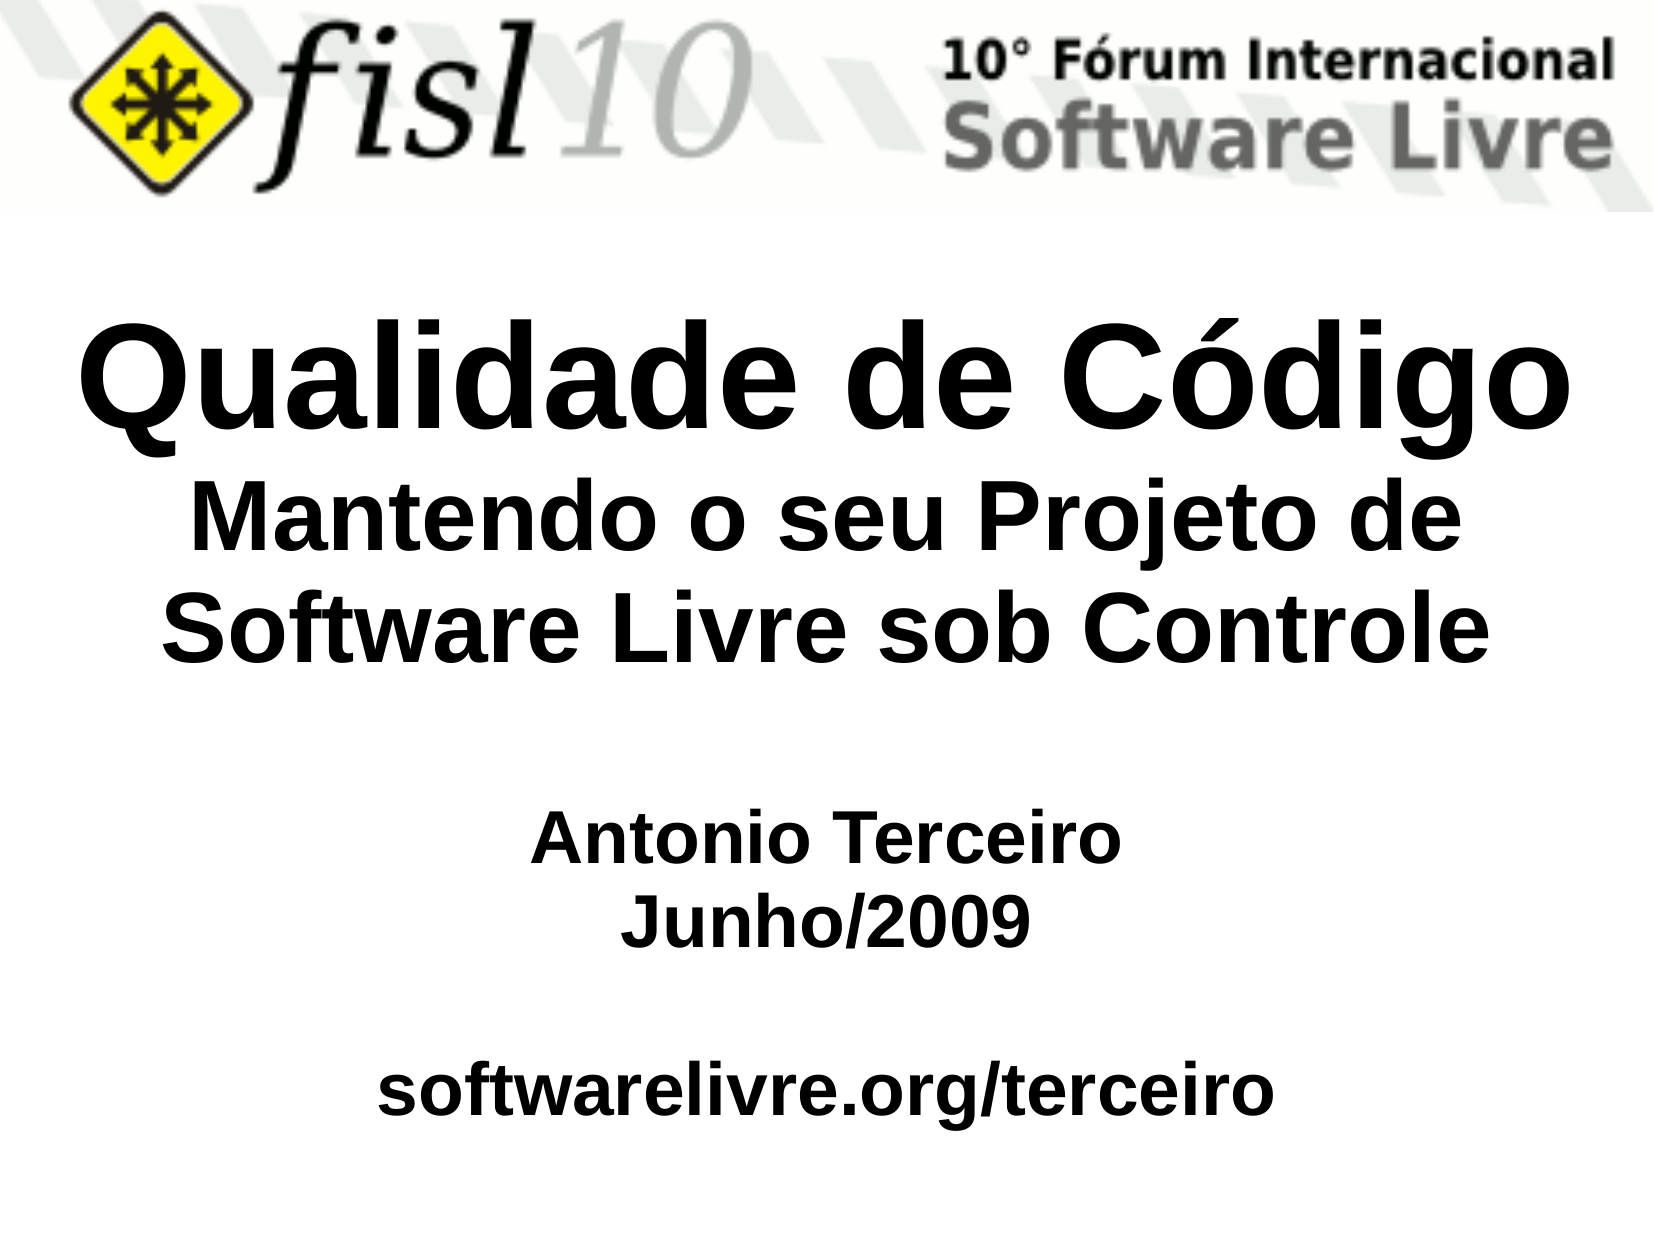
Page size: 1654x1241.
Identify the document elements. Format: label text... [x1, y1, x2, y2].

picture [0, 0, 1654, 212]
title Qualidade de Código Mantendo o seu Projeto de Software Livre sob Controle Antonio Terceiro Junho/2009 softwarelivre.org/terceiro [29, 236, 1625, 1188]
